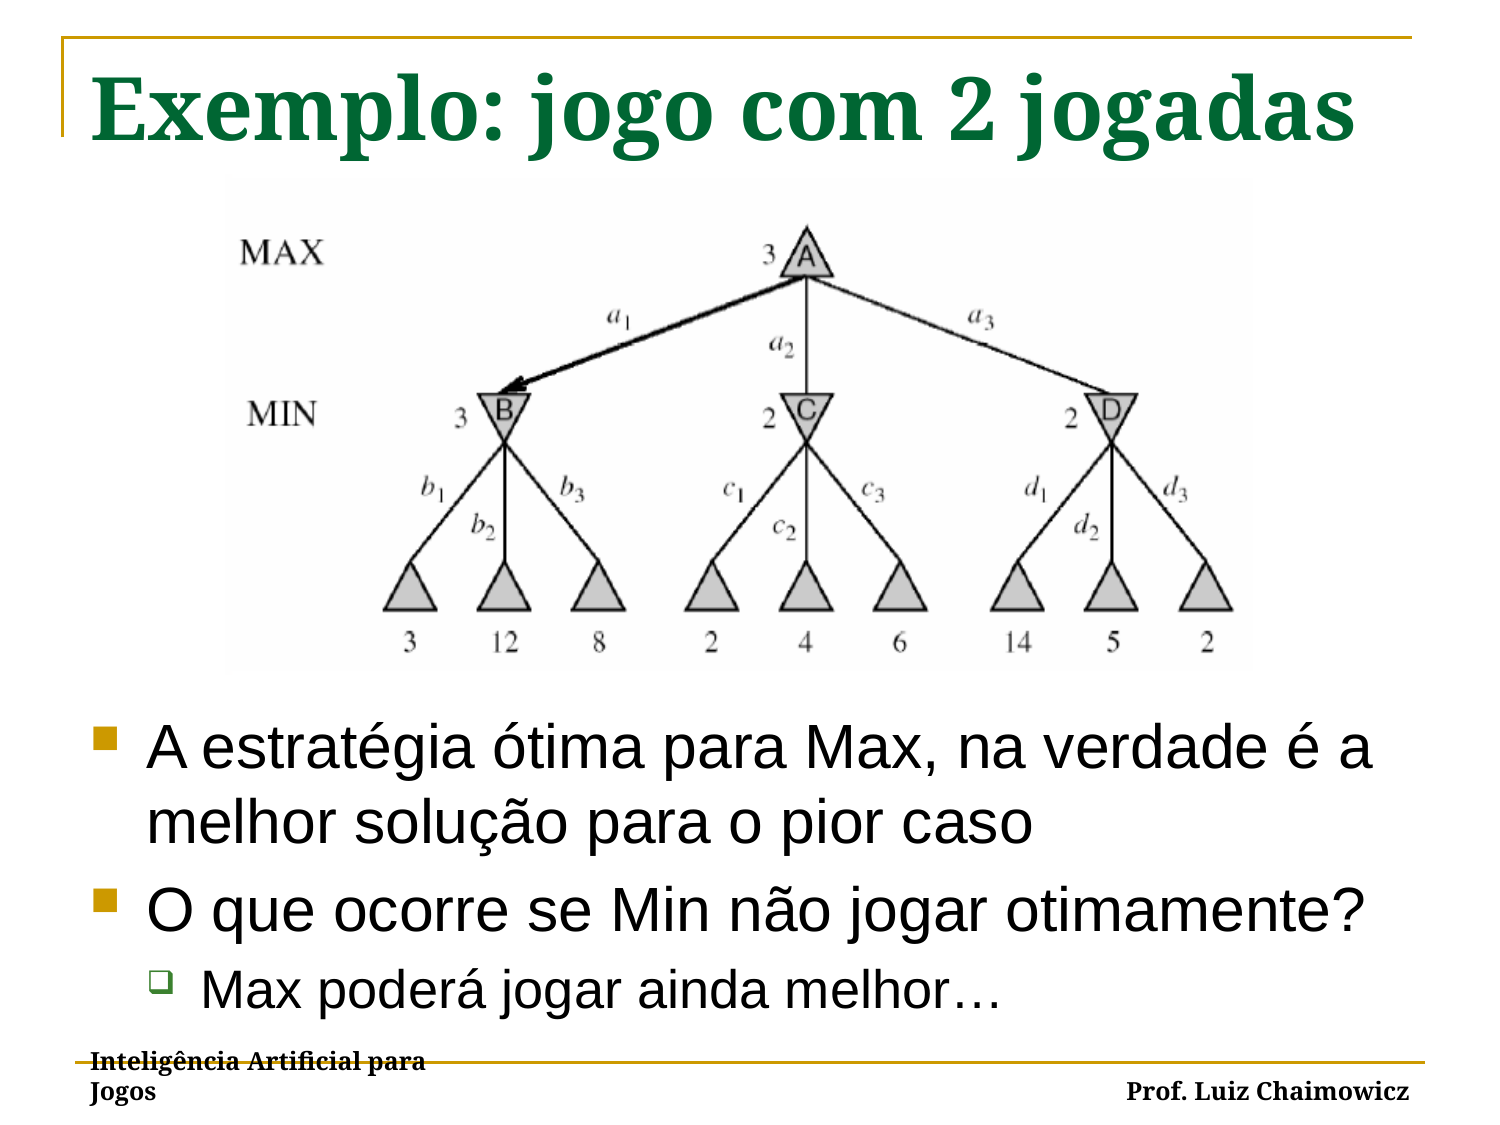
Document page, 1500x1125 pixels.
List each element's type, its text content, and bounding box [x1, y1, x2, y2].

footer Inteligência Artificial para Jogos [75, 1074, 500, 1113]
title Exemplo: jogo com 2 jogadas [75, 45, 1425, 188]
picture [225, 174, 1253, 675]
list A estratégia ótima para Max, na verdade é a melhor solução para o pior caso O que ocorre se Min não jogar otimamente? Max poderá jogar ainda melhor… [75, 698, 1425, 1038]
